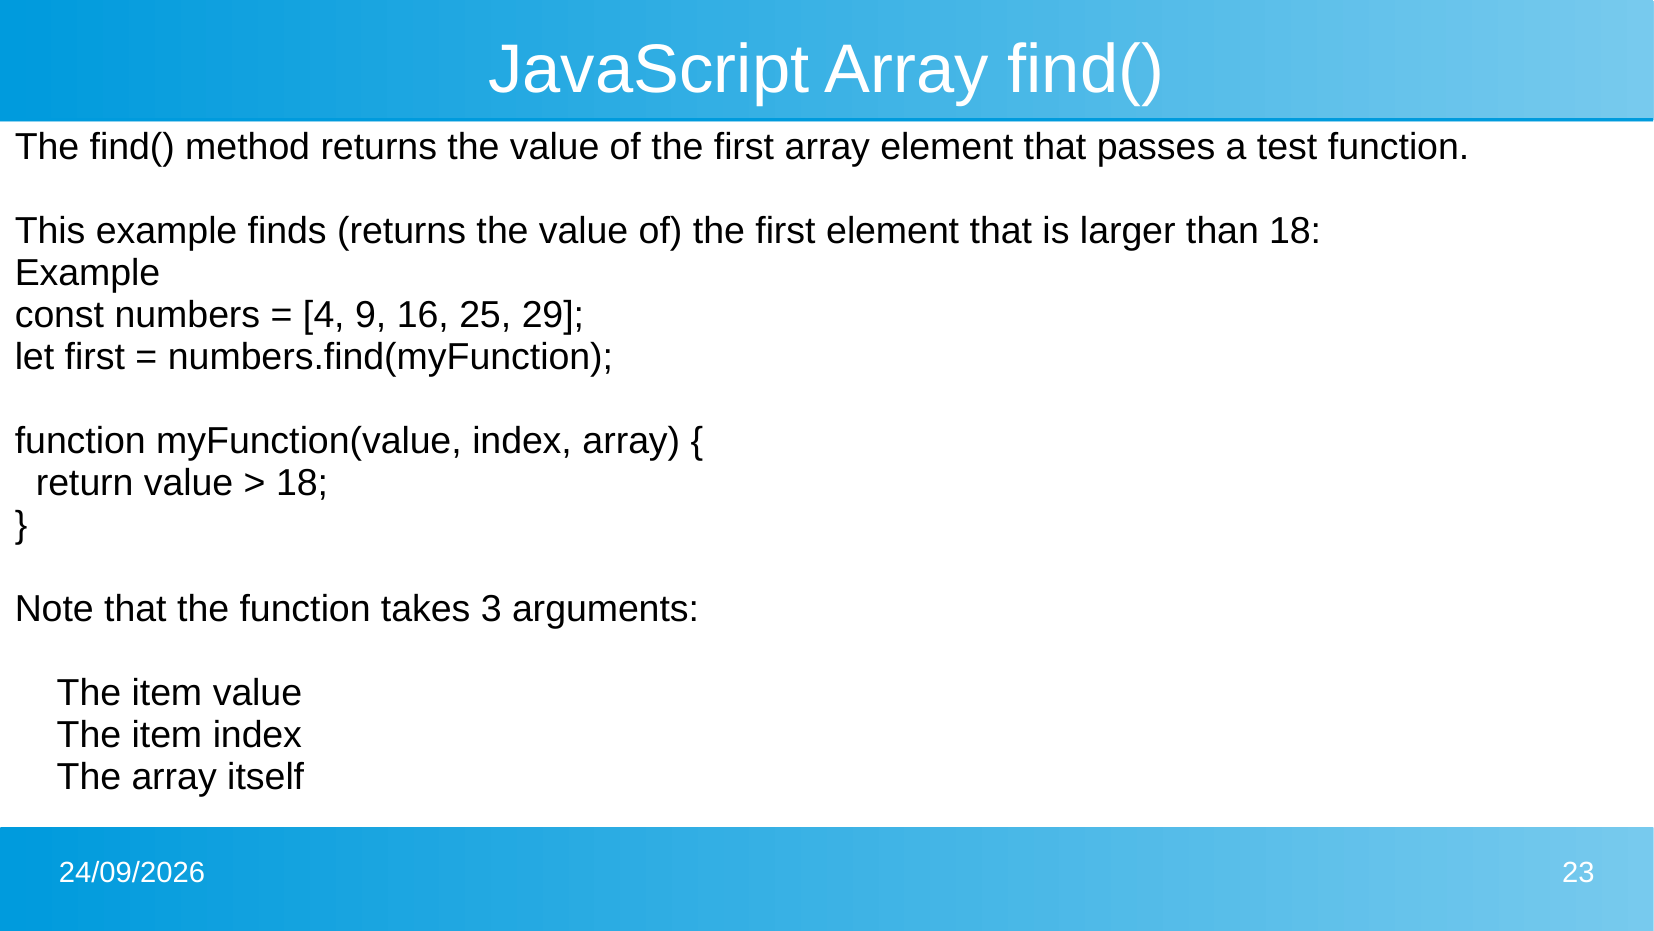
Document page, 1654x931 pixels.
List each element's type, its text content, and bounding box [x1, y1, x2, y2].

text_box The find() method returns the value of the first array element that passes a test function. This example finds (returns the value of) the first element that is larger than 18: Example const numbers = [4, 9, 16, 25, 29]; let first = numbers.find(myFunction); function myFunction(value, index, array) { return value > 18; } Note that the function takes 3 arguments: The item value The item index The array itself [0, 118, 1654, 847]
title JavaScript Array find() [59, 29, 1595, 108]
